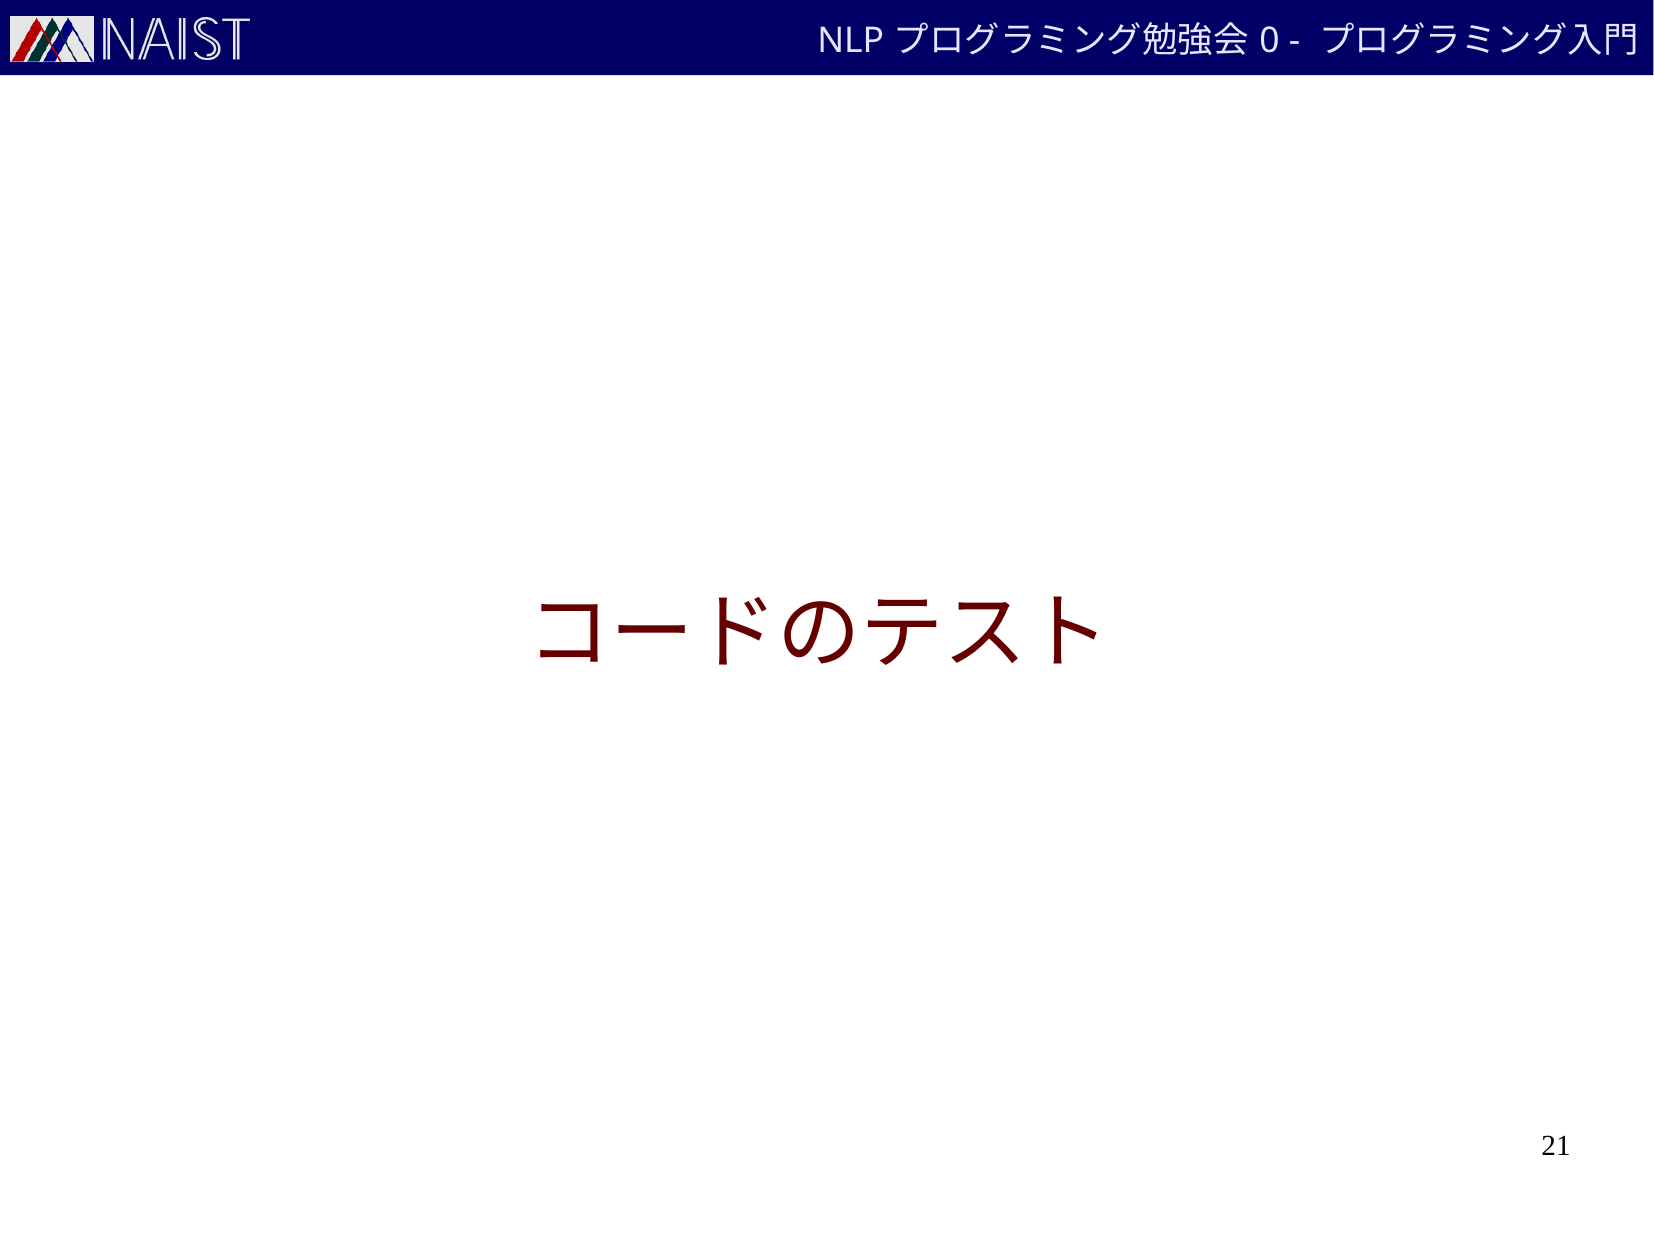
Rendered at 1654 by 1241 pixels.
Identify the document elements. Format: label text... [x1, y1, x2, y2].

picture [102, 17, 251, 60]
title コードのテスト [75, 529, 1564, 722]
picture [10, 16, 94, 62]
